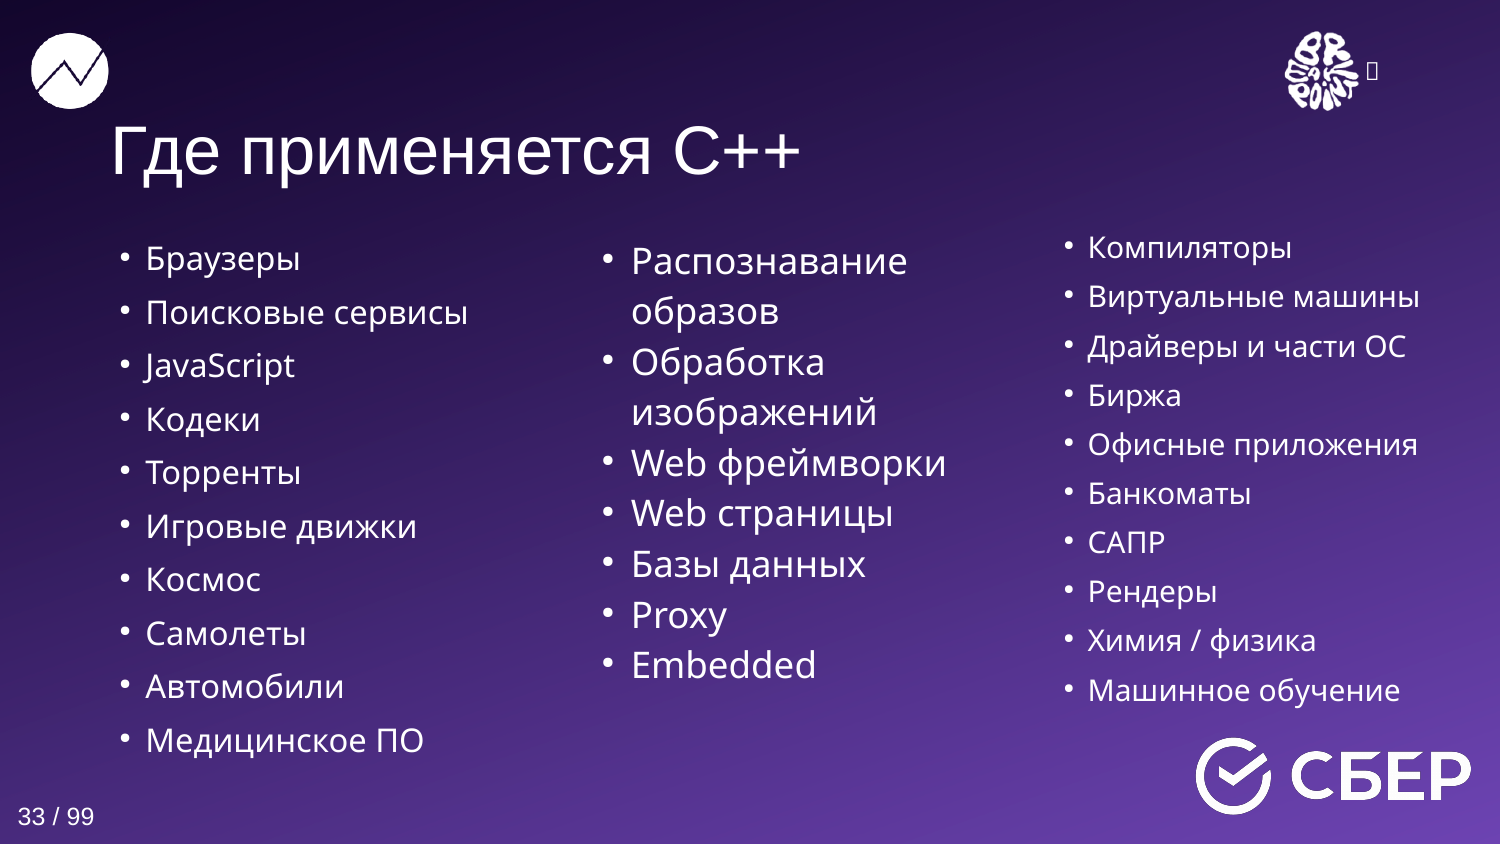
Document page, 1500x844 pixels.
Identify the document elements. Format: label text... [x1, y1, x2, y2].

title Где применяется C++ [103, 100, 1397, 205]
list Браузеры Поисковые сервисы JavaScript Кодеки Торренты Игровые движки Космос Самолеты Автомобили Медицинское ПО [103, 195, 482, 788]
list Распознавание образов Обработка изображений Web фреймворки Web страницы Базы данных Proxy Embedded [584, 183, 960, 713]
text_box <number> / 99 [2, 795, 632, 839]
picture [0, 0, 1500, 844]
list Компиляторы Виртуальные машины Драйверы и части ОС Биржа Офисные приложения Банкоматы САПР Рендеры Химия / физика Машинное обучение [1048, 189, 1433, 725]
text_box 🐙 [1364, 36, 1489, 107]
